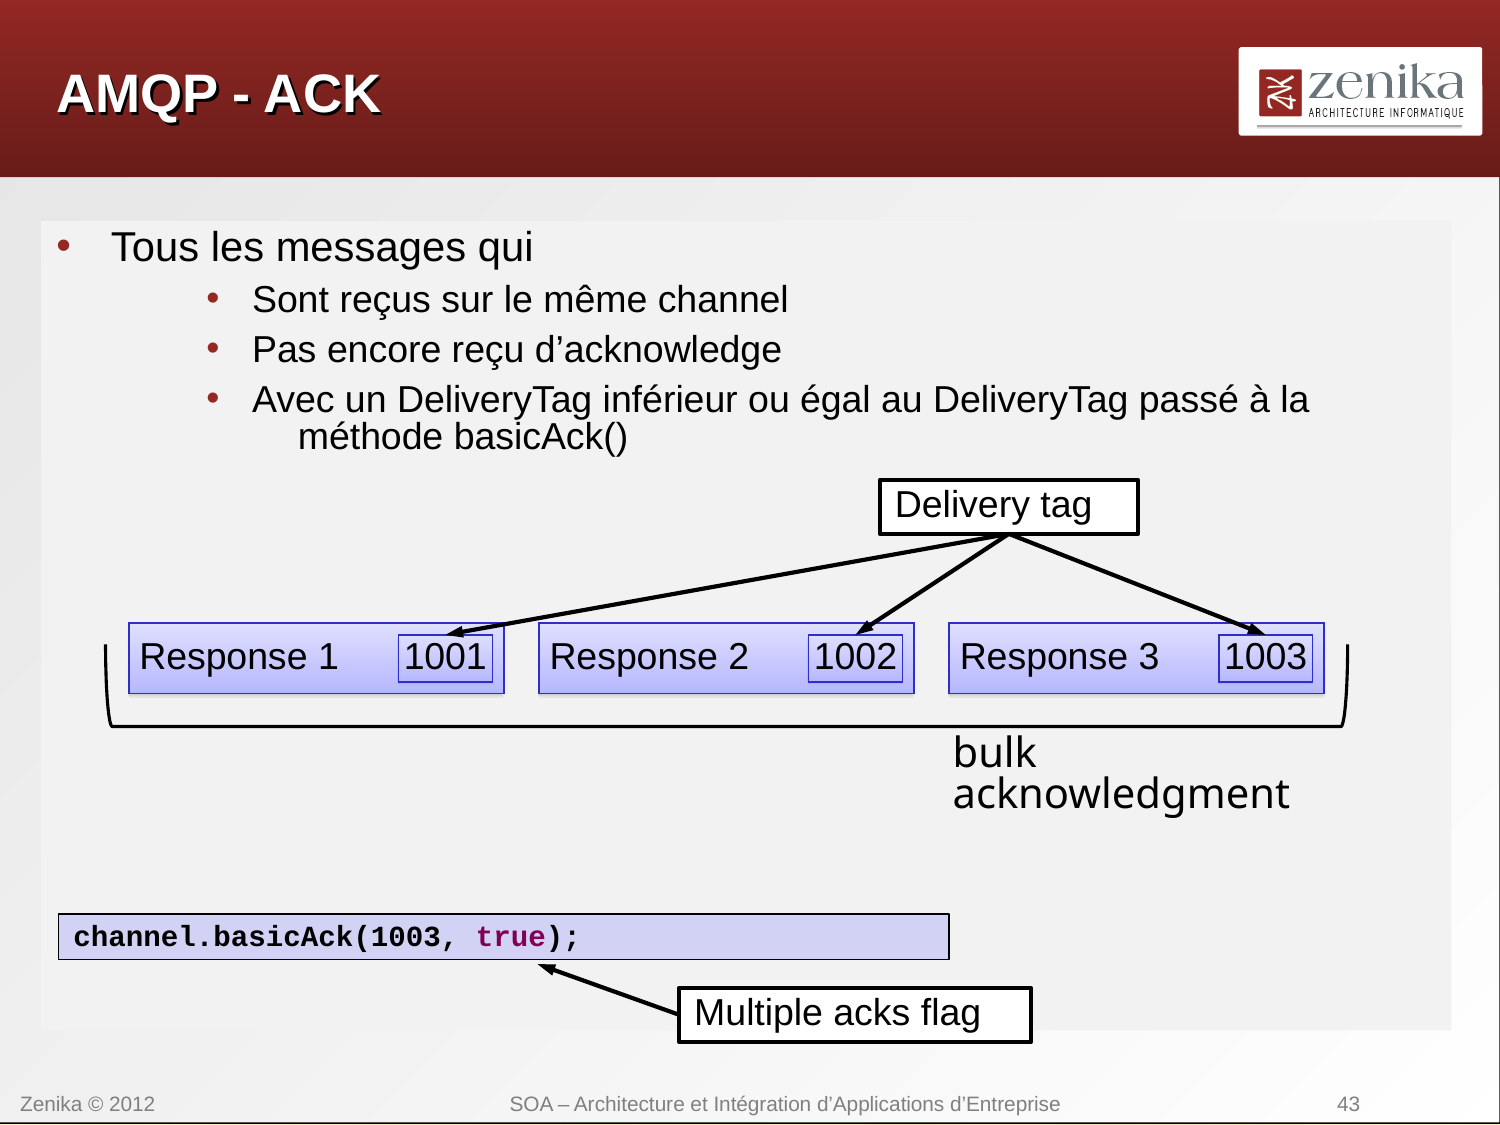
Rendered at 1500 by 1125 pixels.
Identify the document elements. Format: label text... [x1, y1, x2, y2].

text_box Tous les messages qui Sont reçus sur le même channel Pas encore reçu d’acknowledge Avec un DeliveryTag inférieur ou égal au DeliveryTag passé à la méthode basicAck() [41, 221, 1452, 1031]
text_box AMQP - ACK [41, 16, 1223, 178]
text_box Response 1 [129, 623, 504, 693]
text_box Multiple acks flag [679, 987, 1031, 1042]
text_box 1003 [1219, 635, 1313, 682]
text_box 1002 [809, 635, 902, 682]
text_box Delivery tag [879, 479, 1138, 534]
text_box Response 2 [539, 623, 914, 693]
text_box channel.basicAck(1003, true); [58, 914, 950, 960]
text_box Response 3 [949, 623, 1324, 693]
text_box bulk acknowledgment [937, 726, 1395, 786]
text_box 1001 [398, 635, 492, 682]
